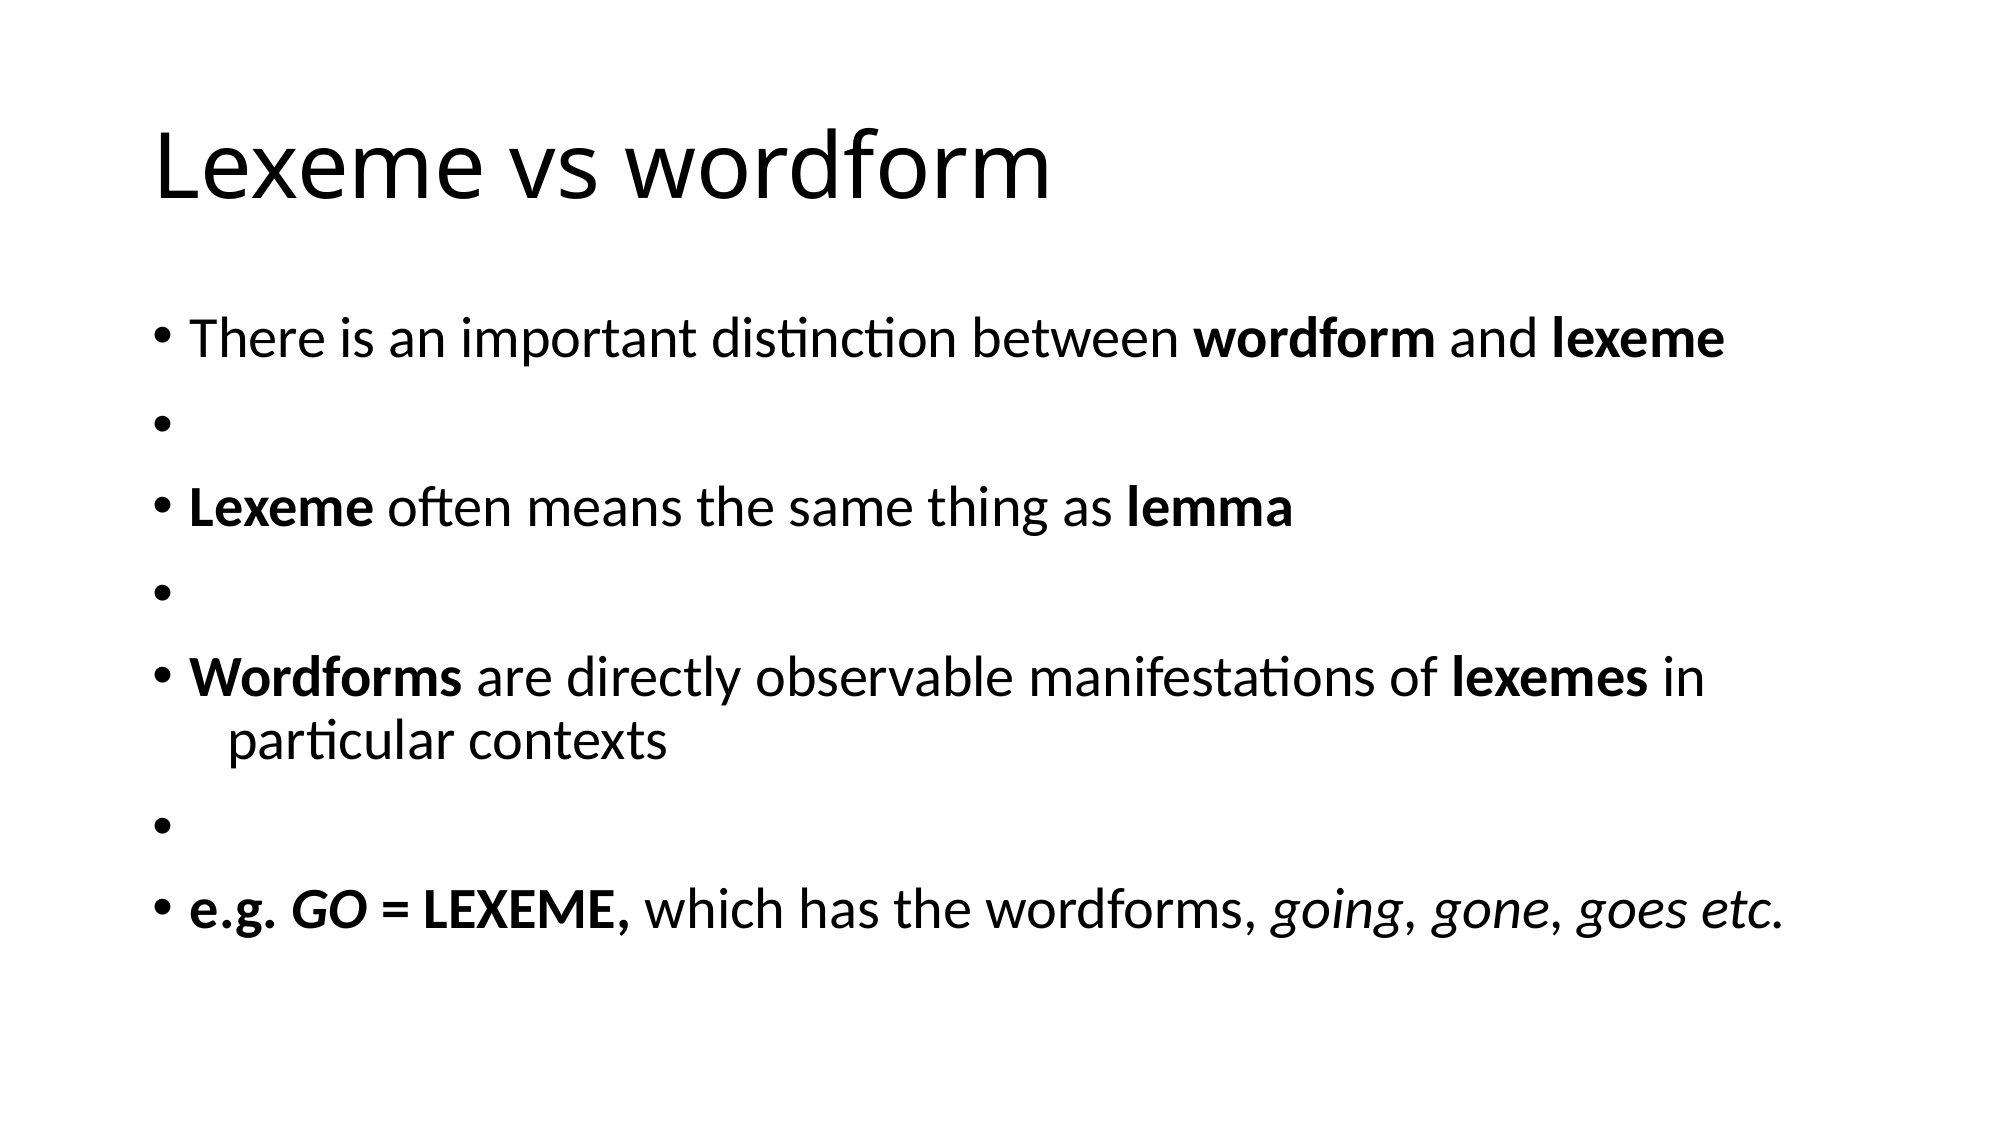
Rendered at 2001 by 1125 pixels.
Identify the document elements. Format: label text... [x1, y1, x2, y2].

list There is an important distinction between wordform and lexeme Lexeme often means the same thing as lemma Wordforms are directly observable manifestations of lexemes in particular contexts e.g. GO = LEXEME, which has the wordforms, going, gone, goes etc. [137, 299, 1863, 1014]
title Lexeme vs wordform [137, 59, 1863, 278]
